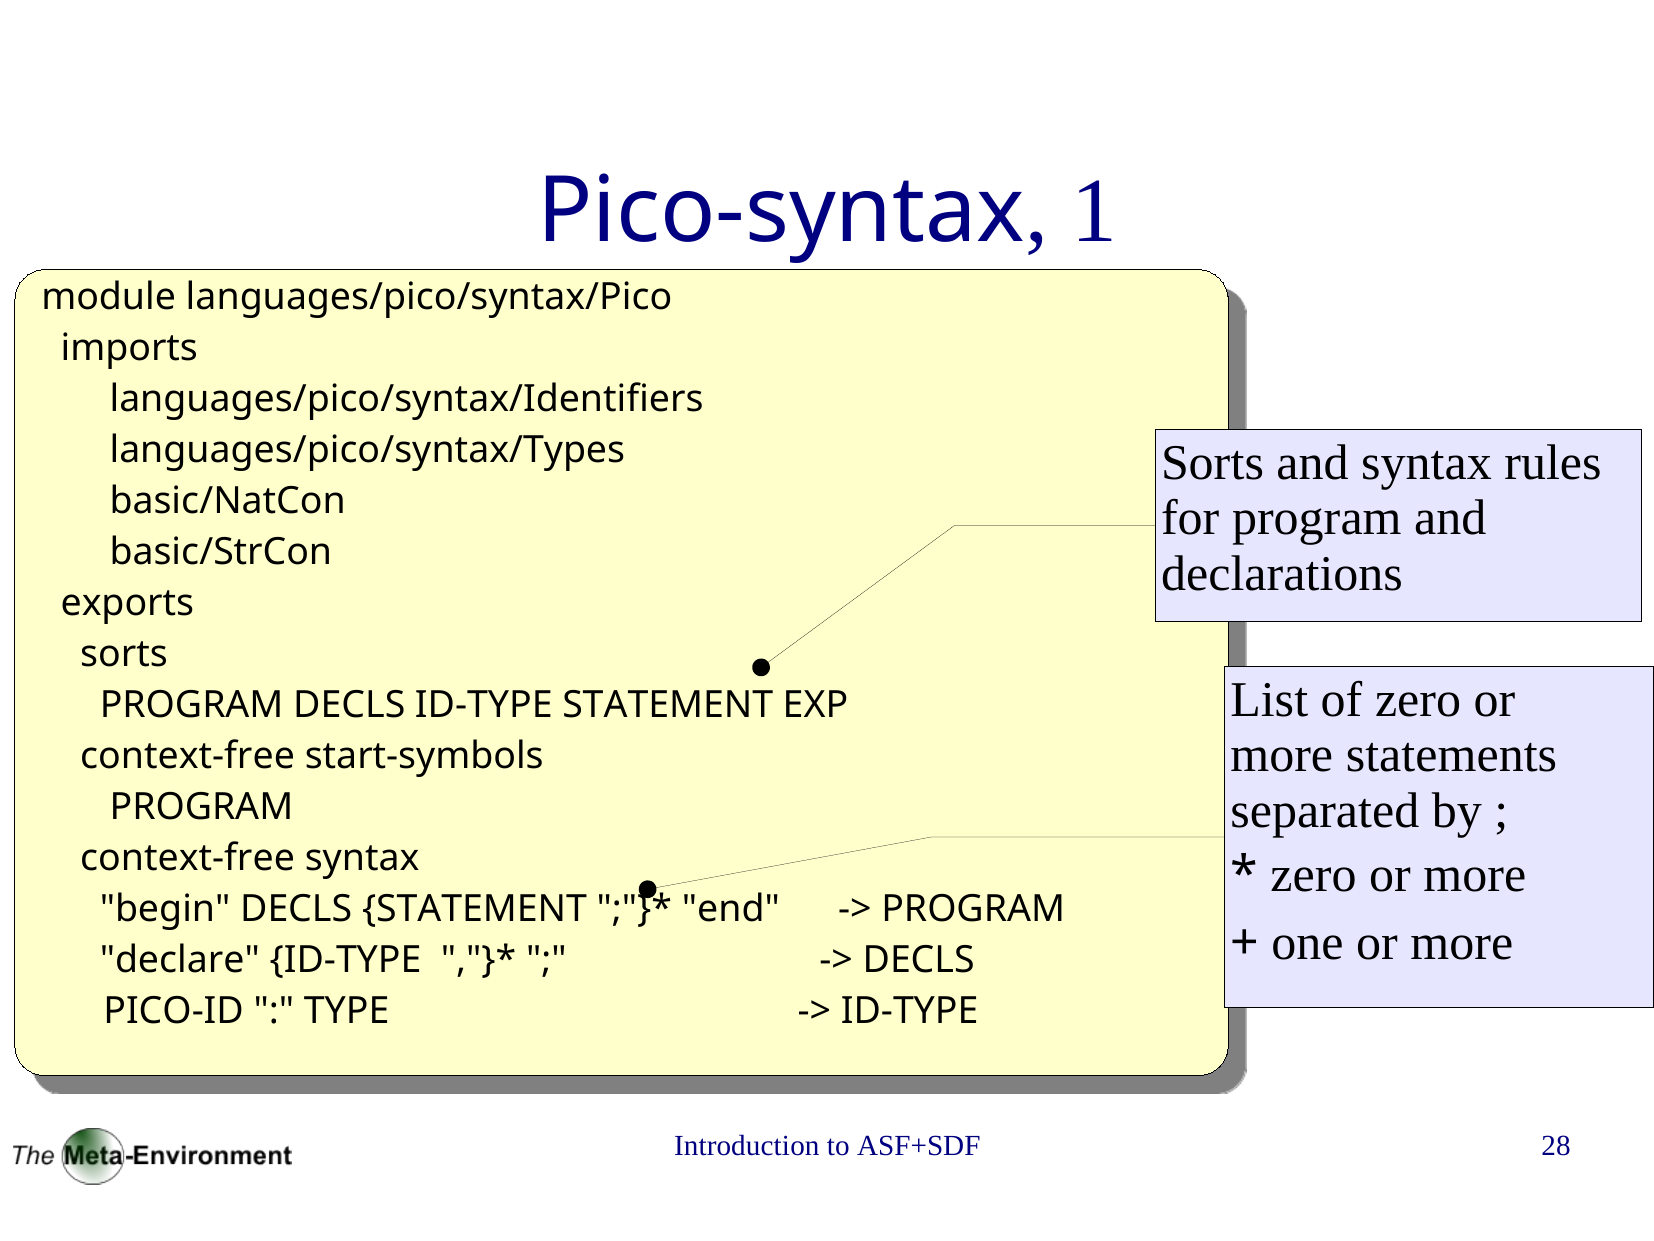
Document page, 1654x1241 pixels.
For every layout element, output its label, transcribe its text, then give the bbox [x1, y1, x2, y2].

text_box module languages/pico/syntax/Pico imports languages/pico/syntax/Identifiers languages/pico/syntax/Types basic/NatCon basic/StrCon exports sorts PROGRAM DECLS ID-TYPE STATEMENT EXP context-free start-symbols PROGRAM context-free syntax "begin" DECLS {STATEMENT ";"}* "end" -> PROGRAM "declare" {ID-TYPE ","}* ";" -> DECLS PICO-ID ":" TYPE -> ID-TYPE [26, 261, 1640, 1241]
text_box List of zero or more statements separated by ; * zero or more + one or more [1224, 666, 1654, 1008]
text_box Sorts and syntax rules for program and declarations [1155, 429, 1642, 622]
picture [13, 1128, 26, 1185]
text_box [14, 276, 26, 1069]
title Pico-syntax, 1 [121, 102, 1534, 261]
